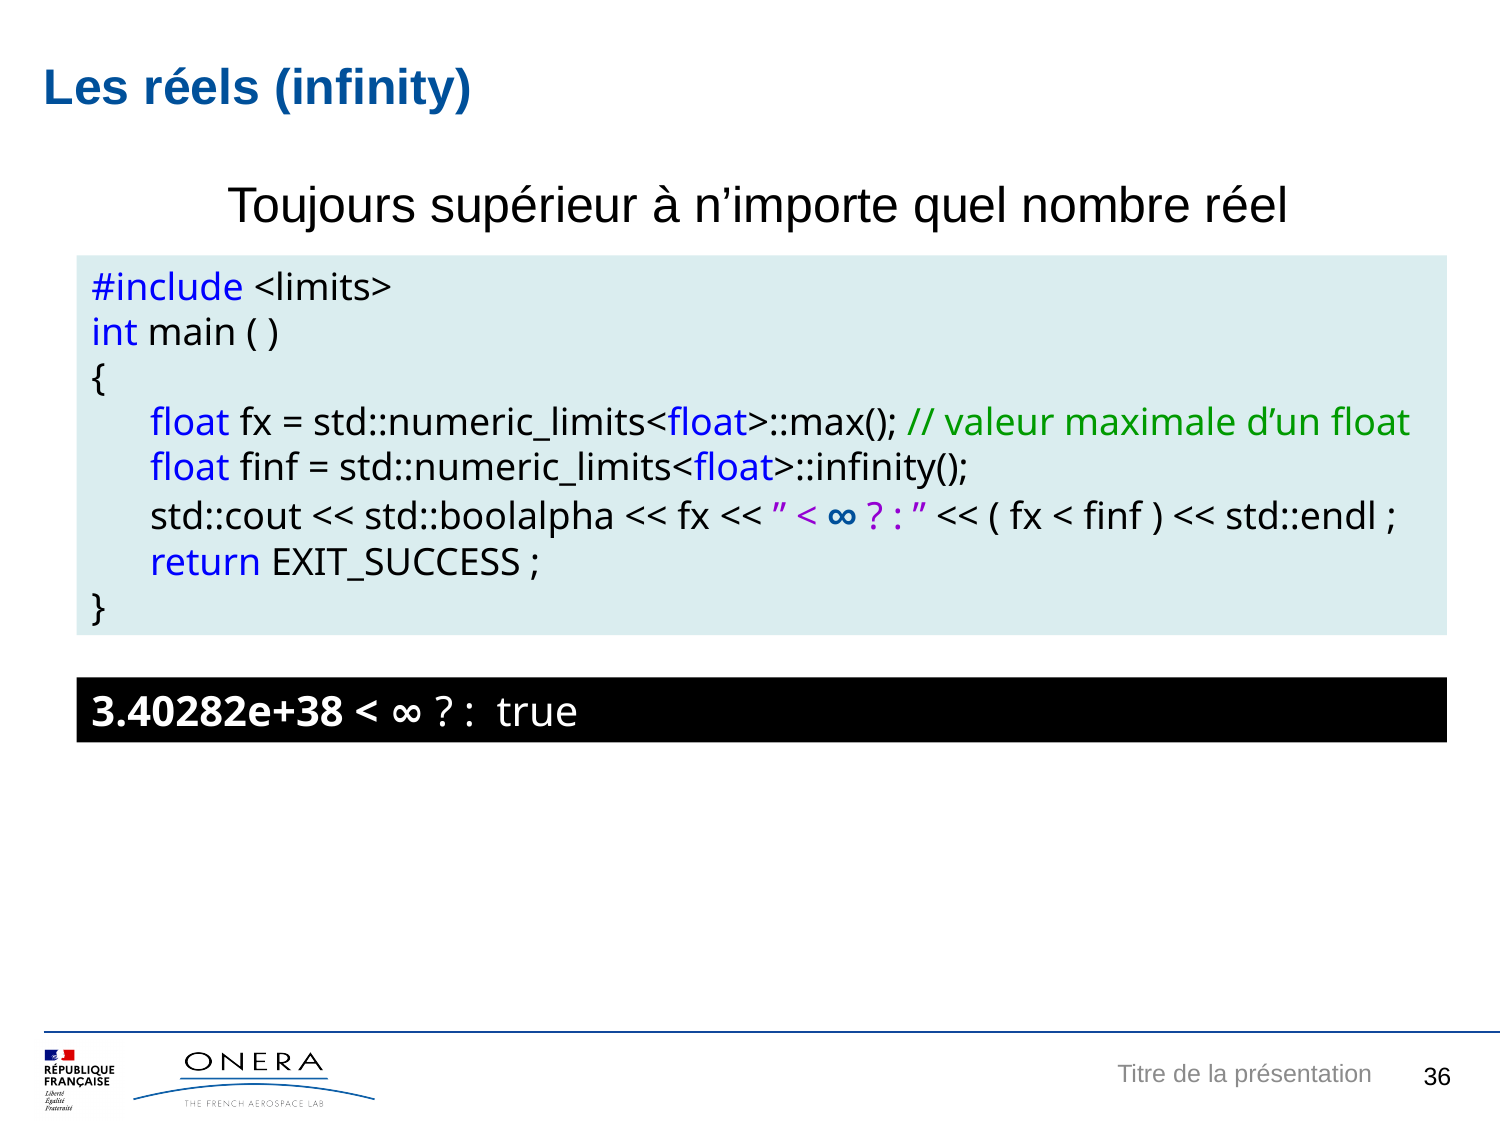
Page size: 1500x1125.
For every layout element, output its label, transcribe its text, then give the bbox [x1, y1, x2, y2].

picture [34, 1039, 125, 1121]
text_box Titre de la présentation [466, 1042, 1388, 1103]
text_box <numéro> [1374, 1025, 1500, 1125]
text_box Les réels (infinity) [43, 0, 1486, 169]
text_box Toujours supérieur à n’importe quel nombre réel [45, 172, 1471, 256]
picture [133, 1052, 375, 1107]
text_box 3.40282e+38 < ∞ ? : true [76, 677, 1447, 743]
text_box #include <limits> int main ( ) { float fx = std::numeric_limits<float>::max(); // valeur maximale d’un float float finf = std::numeric_limits<float>::infinity(); std::cout << std::boolalpha << fx << ” < ∞ ? : ” << ( fx < finf ) << std::endl ; return EXIT_SUCCESS ; } [76, 255, 1447, 636]
